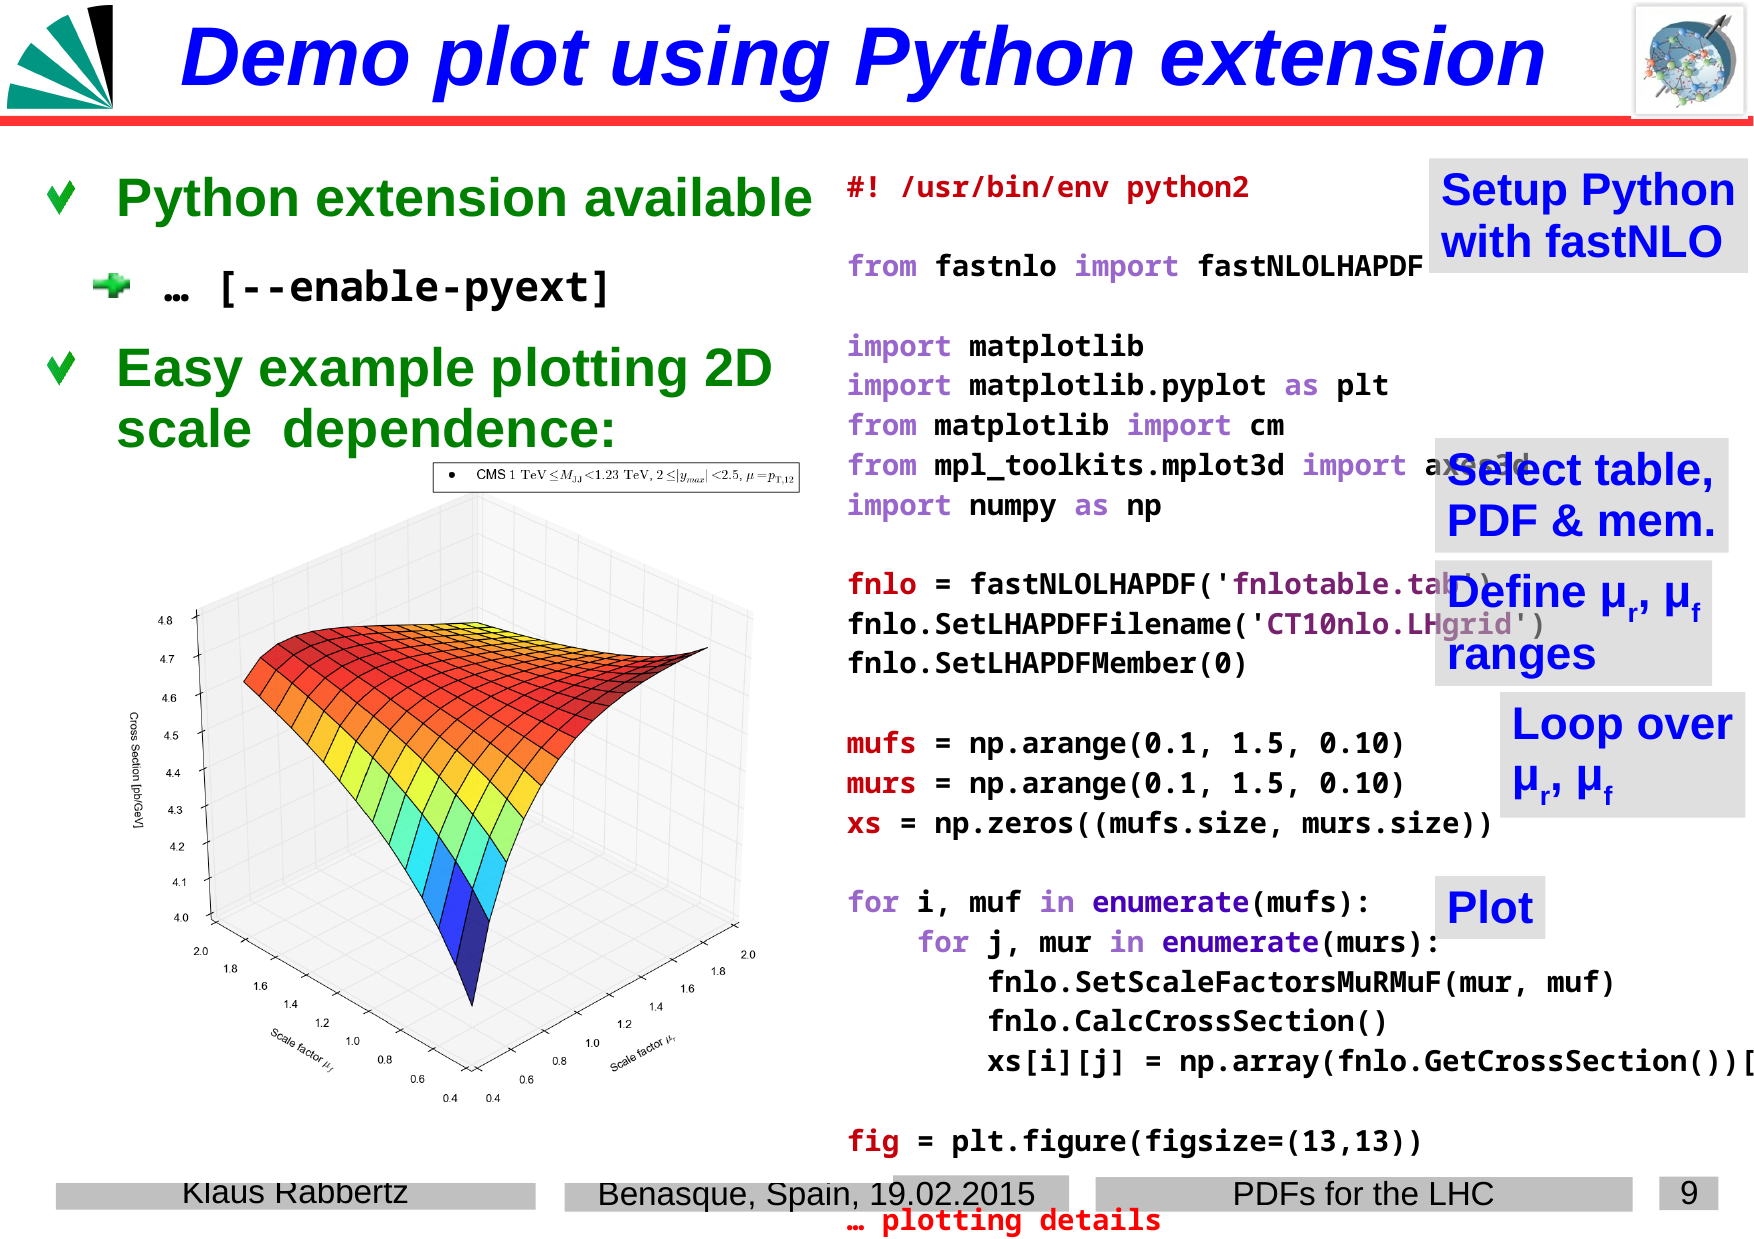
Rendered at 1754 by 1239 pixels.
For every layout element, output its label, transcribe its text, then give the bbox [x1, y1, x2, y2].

text_box Plot [1435, 875, 1546, 939]
text_box #! /usr/bin/env python2 from fastnlo import fastNLOLHAPDF import matplotlib import matplotlib.pyplot as plt from matplotlib import cm from mpl_toolkits.mplot3d import axes3d import numpy as np fnlo = fastNLOLHAPDF('fnlotable.tab') fnlo.SetLHAPDFFilename('CT10nlo.LHgrid') fnlo.SetLHAPDFMember(0) mufs = np.arange(0.1, 1.5, 0.10) murs = np.arange(0.1, 1.5, 0.10) xs = np.zeros((mufs.size, murs.size)) for i, muf in enumerate(mufs): for j, mur in enumerate(murs): fnlo.SetScaleFactorsMuRMuF(mur, muf) fnlo.CalcCrossSection() xs[i][j] = np.array(fnlo.GetCrossSection())[0] fig = plt.figure(figsize=(13,13)) … plotting details ax.set_ylabel('Scale factor $\mu_F$') ax.set_xlabel('Scale factor $\mu_R$') ax.set_zlabel('Cross Section [pb/GeV]') plt.show() … plotting details [835, 159, 1717, 1158]
text_box Select table, PDF & mem. [1435, 438, 1729, 553]
title Demo plot using Python extension [123, 0, 1606, 114]
text_box Loop over μr, μf [1500, 692, 1746, 818]
list Python extension available … [--enable-pyext] Easy example plotting 2D scale dependence: [34, 167, 835, 475]
picture [1631, 2, 1748, 119]
picture [15, 375, 893, 1183]
text_box Define μr, μf ranges [1435, 560, 1713, 686]
text_box Setup Python with fastNLO [1429, 158, 1748, 273]
picture [7, 5, 113, 110]
